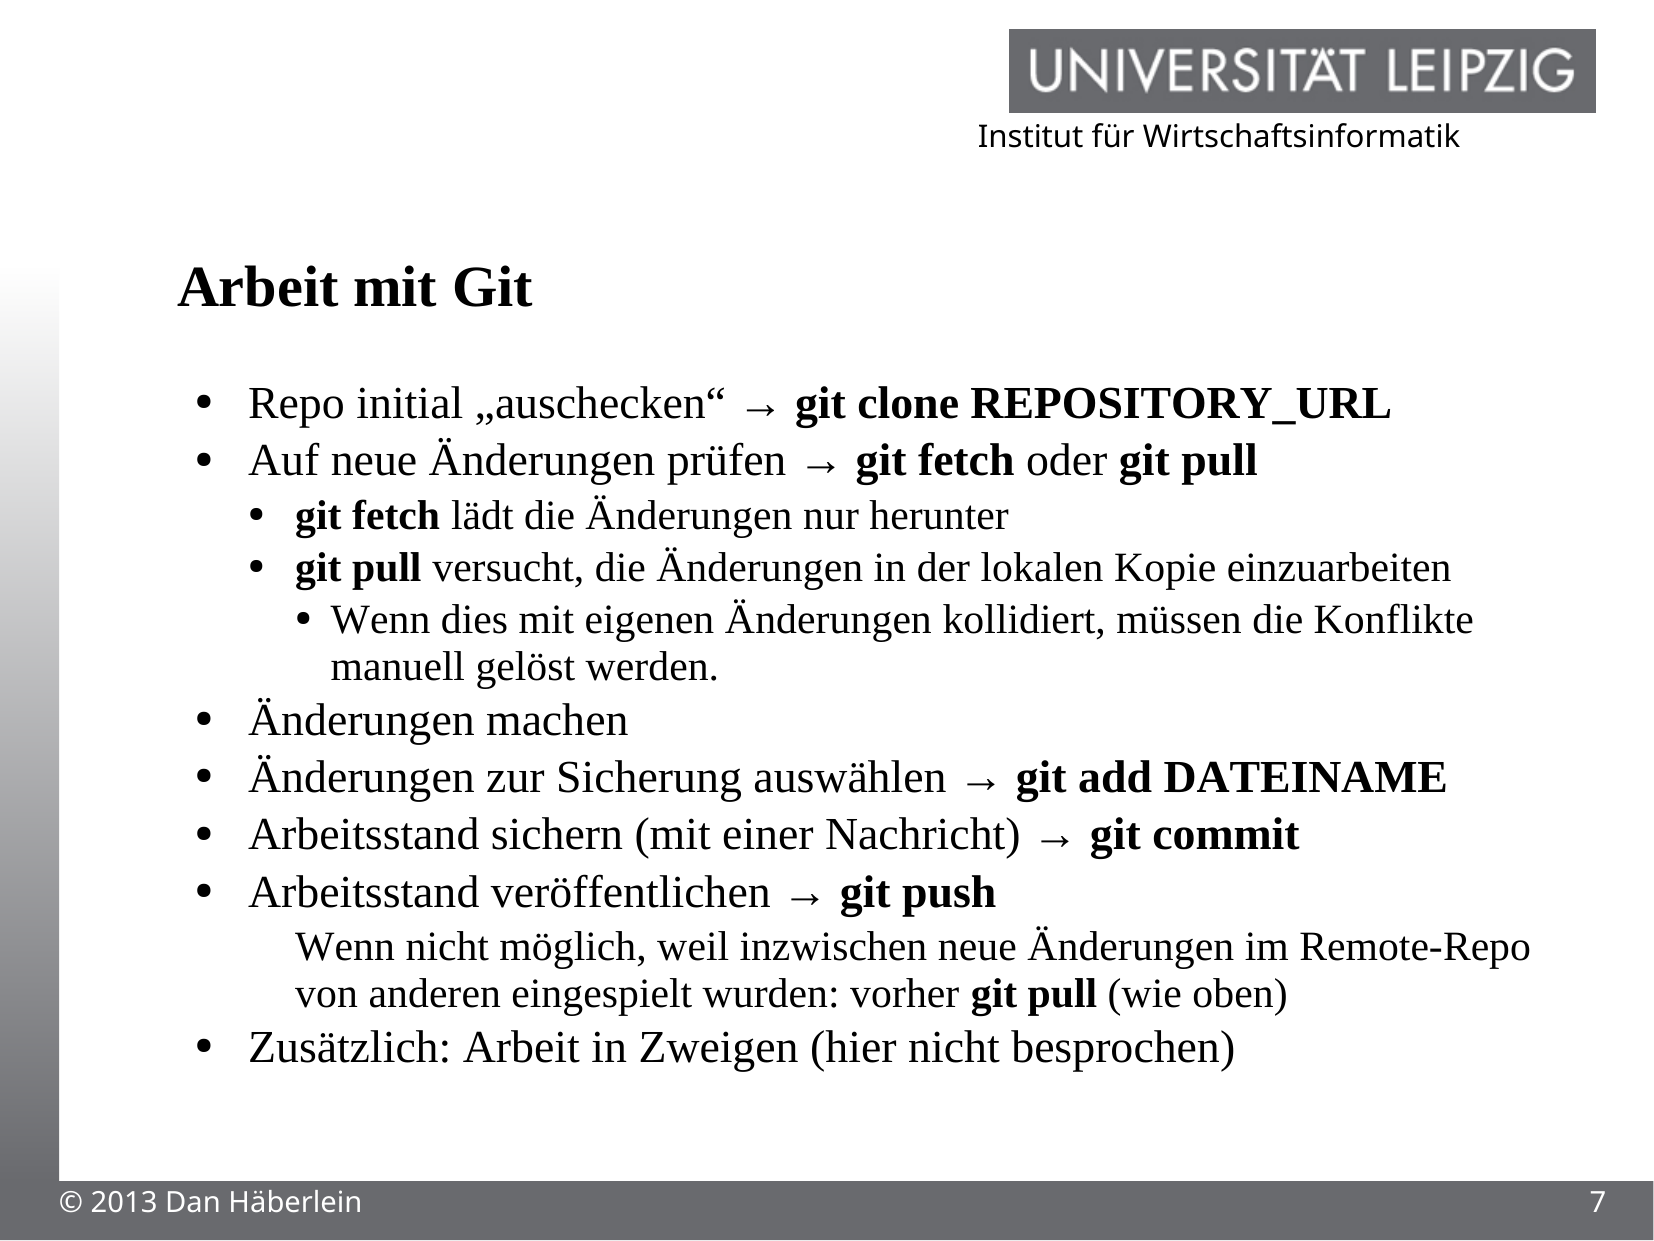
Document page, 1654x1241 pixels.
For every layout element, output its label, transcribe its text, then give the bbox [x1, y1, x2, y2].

list Repo initial „auschecken“ → git clone REPOSITORY_URL Auf neue Änderungen prüfen → git fetch oder git pull git fetch lädt die Änderungen nur herunter git pull versucht, die Änderungen in der lokalen Kopie einzuarbeiten Wenn dies mit eigenen Änderungen kollidiert, müssen die Konflikte manuell gelöst werden. Änderungen machen Änderungen zur Sicherung auswählen → git add DATEINAME Arbeitsstand sichern (mit einer Nachricht) → git commit Arbeitsstand veröffentlichen → git push Wenn nicht möglich, weil inzwischen neue Änderungen im Remote-Repo von anderen eingespielt wurden: vorher git pull (wie oben) Zusätzlich: Arbeit in Zweigen (hier nicht besprochen) [177, 377, 1595, 1103]
picture [1009, 29, 1596, 113]
title Arbeit mit Git [177, 224, 1595, 349]
